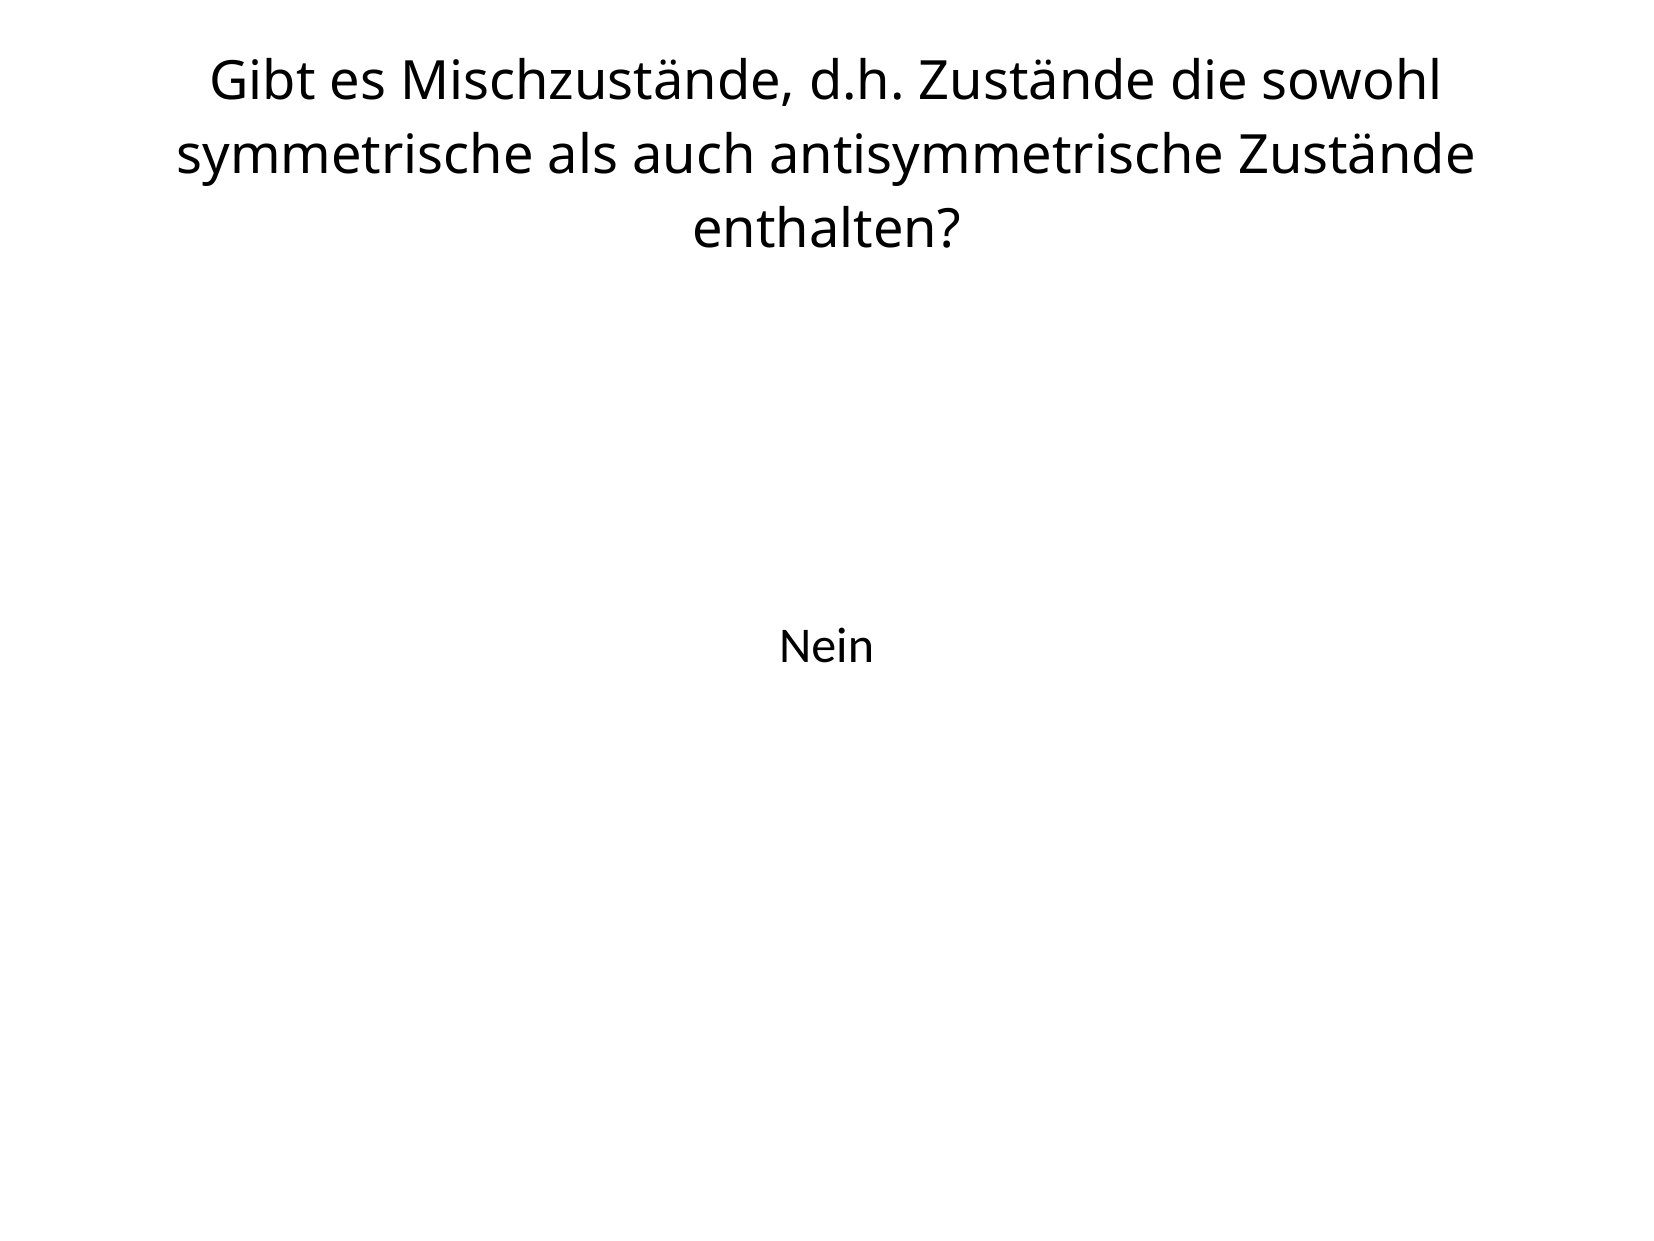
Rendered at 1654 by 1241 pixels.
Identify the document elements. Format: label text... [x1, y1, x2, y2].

subtitle Nein [82, 290, 1571, 1010]
title Gibt es Mischzustände, d.h. Zustände die sowohl symmetrische als auch antisymmetrische Zustände enthalten? [82, 49, 1571, 257]
